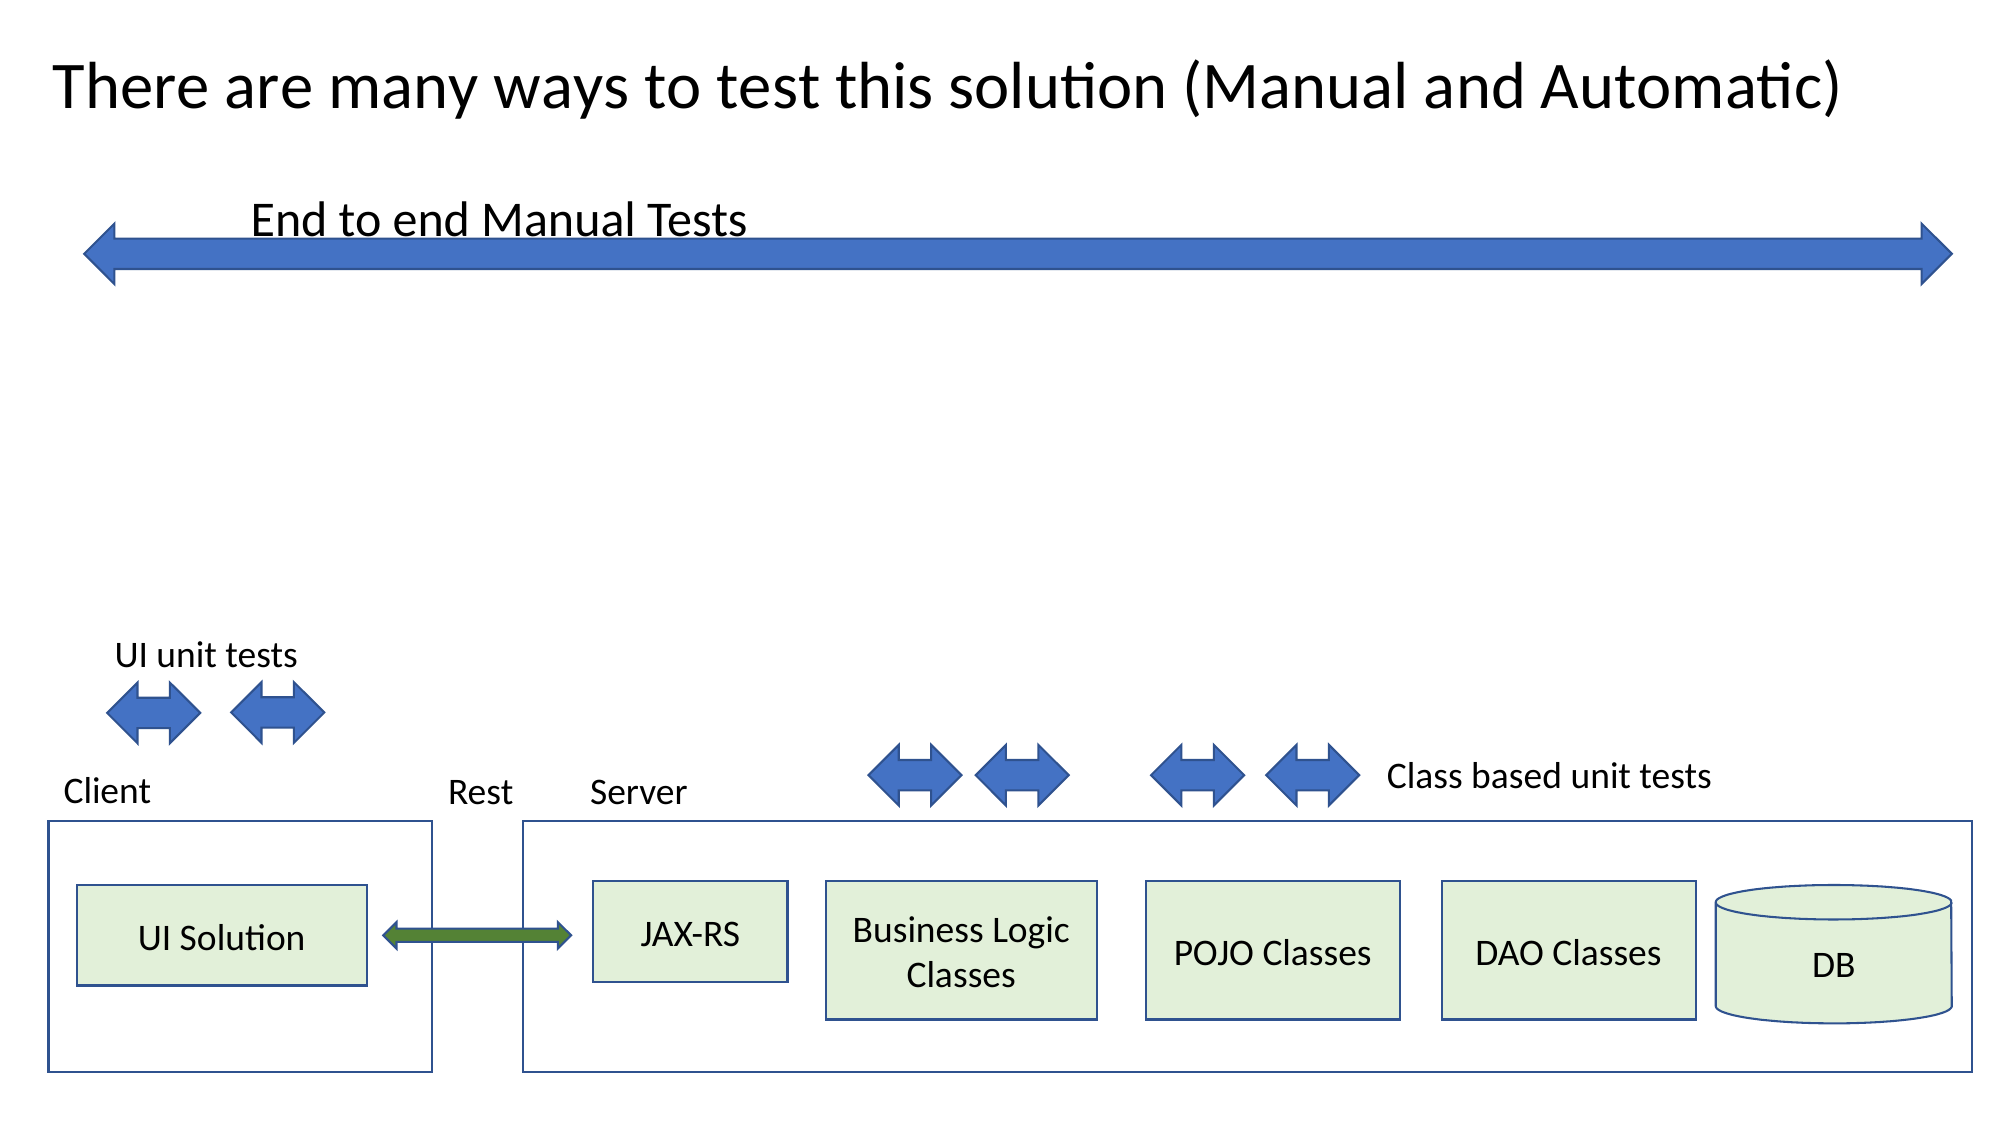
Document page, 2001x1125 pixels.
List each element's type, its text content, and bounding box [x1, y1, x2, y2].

text_box [975, 744, 1069, 806]
text_box POJO Classes [1146, 881, 1400, 1020]
text_box Client [48, 758, 168, 820]
text_box JAX-RS [593, 881, 788, 982]
text_box [231, 684, 325, 743]
text_box Rest [433, 759, 530, 821]
text_box Server [575, 759, 704, 820]
text_box There are many ways to test this solution (Manual and Automatic) [37, 34, 1873, 131]
text_box DB [1715, 885, 1952, 1024]
text_box Class based unit tests [1371, 743, 1740, 804]
text_box DAO Classes [1442, 881, 1696, 1020]
text_box [1266, 744, 1360, 806]
text_box [107, 684, 201, 744]
text_box Business Logic Classes [826, 881, 1097, 1020]
text_box [1151, 744, 1245, 806]
text_box UI Solution [77, 885, 367, 986]
text_box UI unit tests [99, 622, 315, 684]
text_box [383, 922, 572, 949]
text_box End to end Manual Tests [235, 179, 785, 256]
text_box [868, 744, 962, 806]
text_box [84, 223, 1952, 285]
